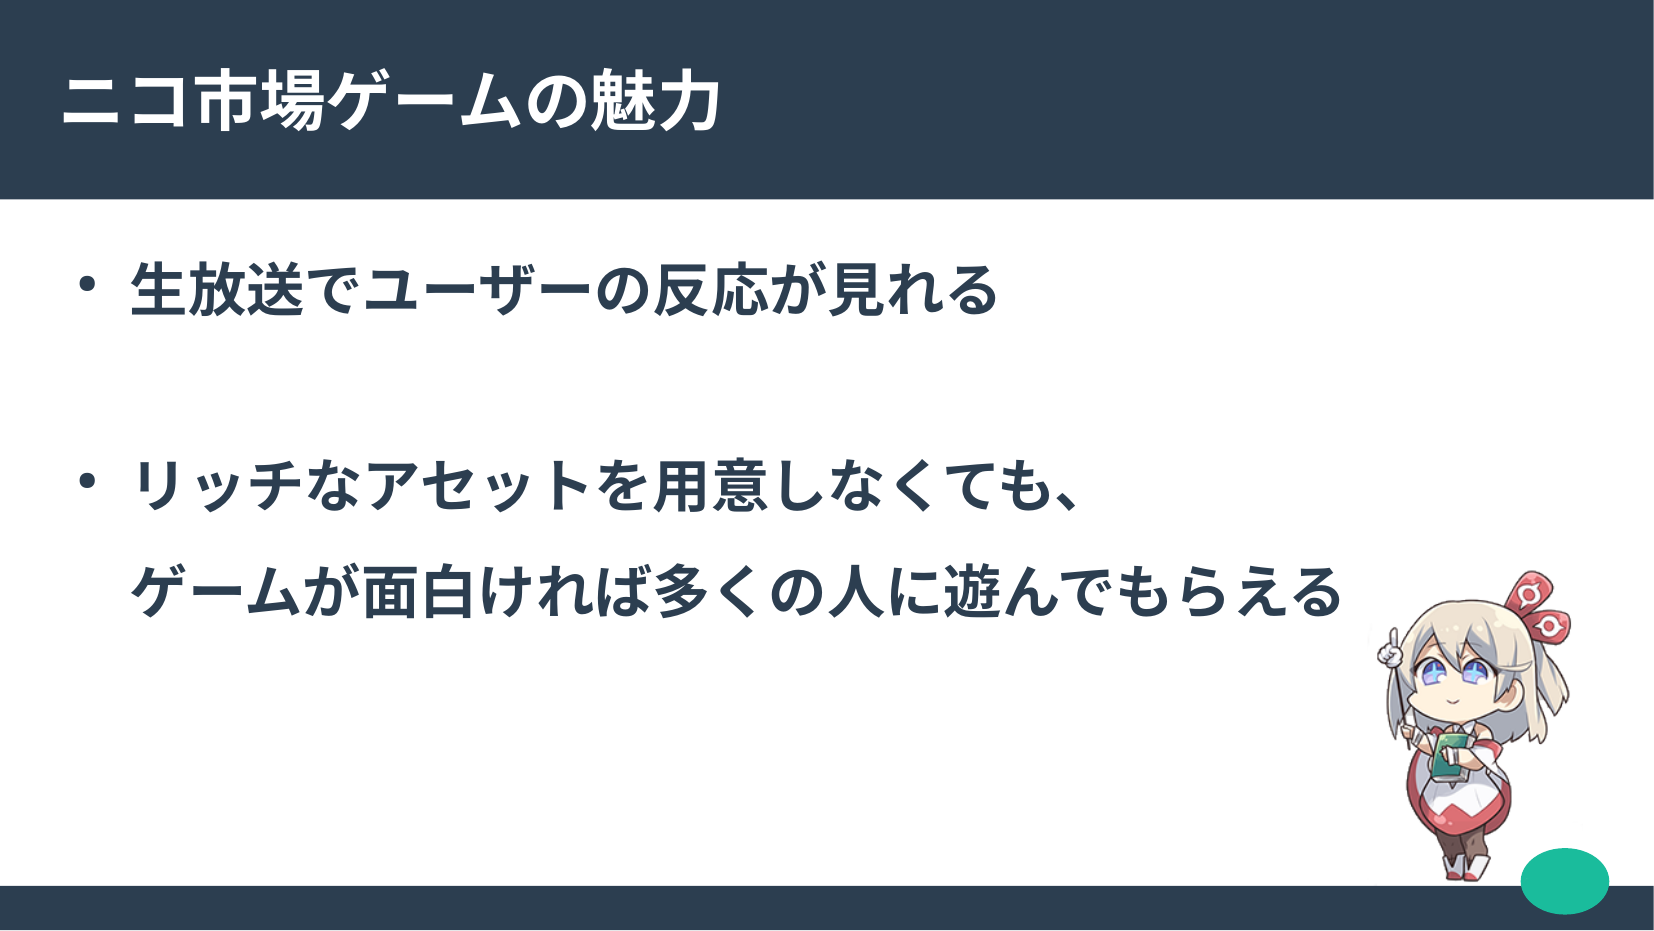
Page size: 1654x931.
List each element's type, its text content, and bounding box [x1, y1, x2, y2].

picture [1367, 555, 1583, 886]
title ニコ市場ゲームの魅力 [59, 37, 1595, 155]
list 生放送でユーザーの反応が見れる リッチなアセットを用意しなくても、 ゲームが面白ければ多くの人に遊んでもらえる [59, 243, 1595, 864]
